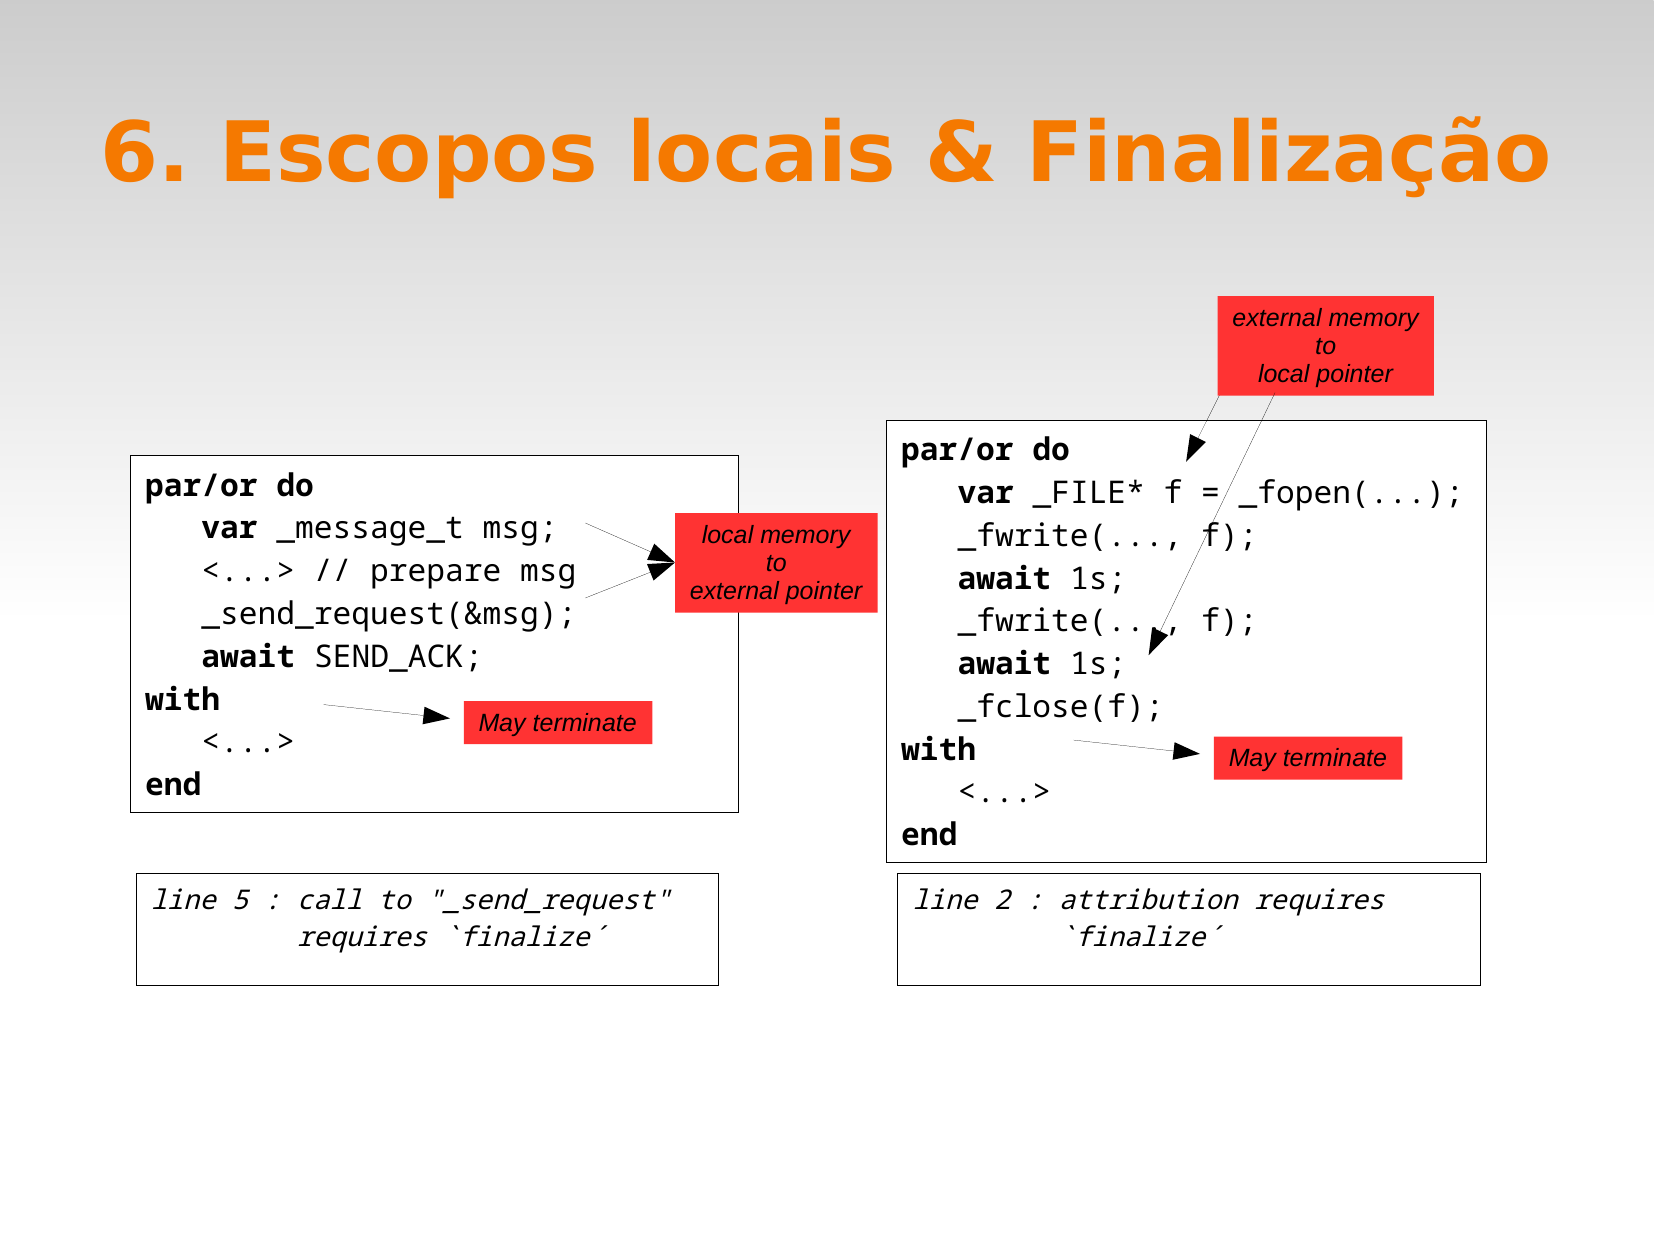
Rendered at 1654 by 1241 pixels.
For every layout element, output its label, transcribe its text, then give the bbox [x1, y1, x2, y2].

text_box May terminate [1213, 736, 1403, 780]
text_box line 2 : attribution requires `finalize´ [897, 873, 1481, 986]
text_box local memory to external pointer [675, 513, 878, 613]
text_box par/or do var _FILE* f = _fopen(...); _fwrite(..., f); await 1s; _fwrite(..., f); await 1s; _fclose(f); with <...> end [886, 420, 1487, 805]
text_box external memory to local pointer [1217, 296, 1434, 396]
text_box May terminate [463, 701, 653, 745]
text_box par/or do var _message_t msg; <...> // prepare msg _send_request(&msg); await SEND_ACK; with <...> end [130, 455, 739, 768]
text_box line 5 : call to "_send_request" requires `finalize´ [136, 873, 719, 986]
title 6. Escopos locais & Finalização [82, 49, 1571, 257]
